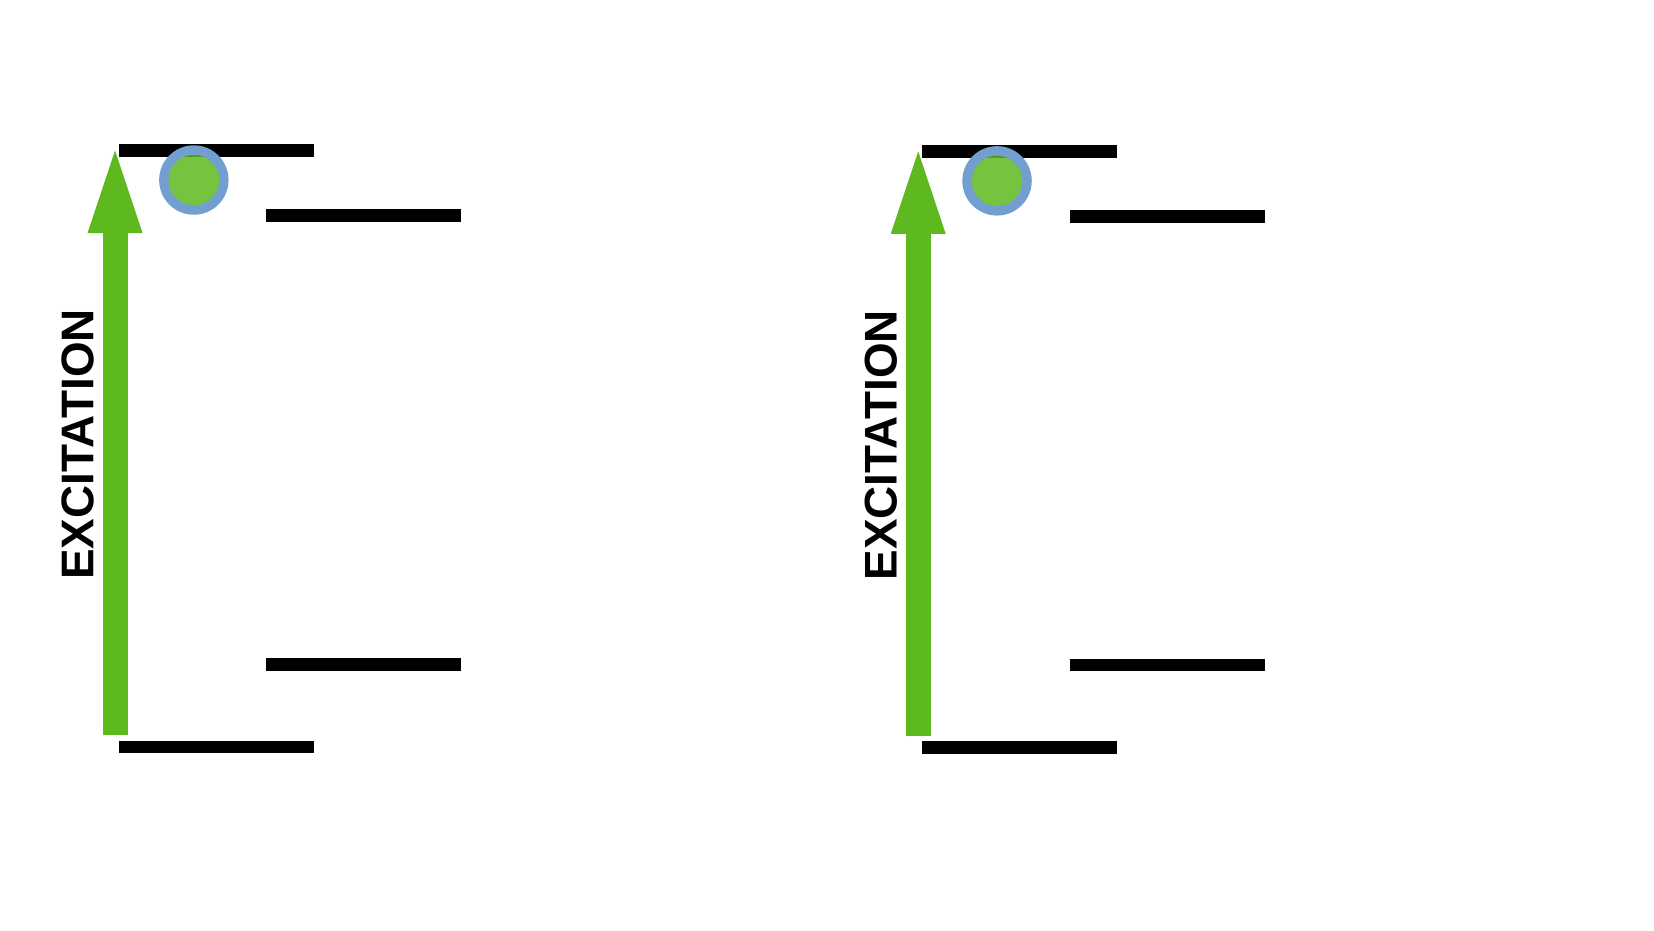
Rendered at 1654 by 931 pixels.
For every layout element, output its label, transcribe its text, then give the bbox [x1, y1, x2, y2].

text_box [967, 150, 1028, 211]
text_box EXCITATION [44, 189, 111, 700]
text_box EXCITATION [847, 190, 914, 701]
text_box [163, 150, 224, 211]
